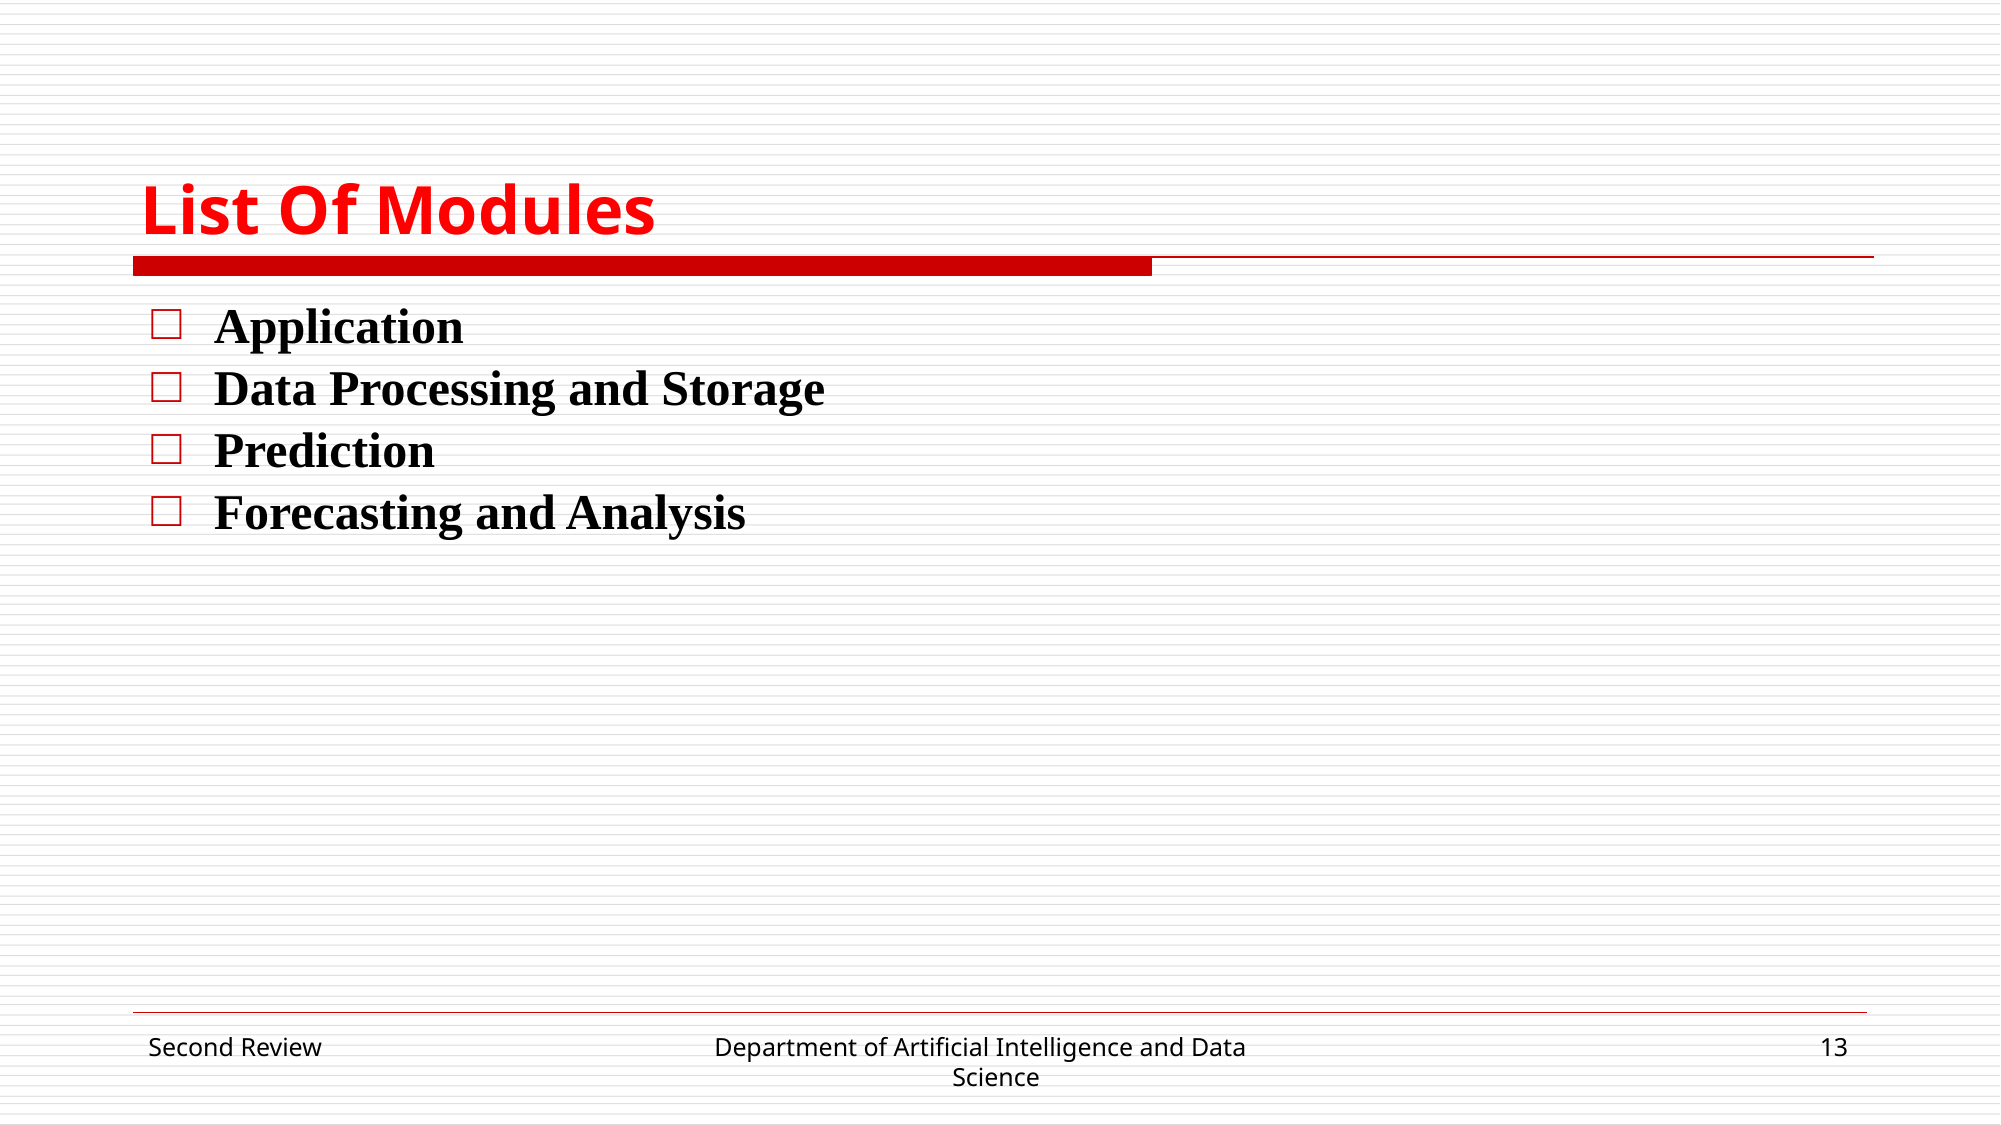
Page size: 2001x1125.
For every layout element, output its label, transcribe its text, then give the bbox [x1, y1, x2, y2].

slide_number Second Review [146, 1029, 366, 1125]
title List Of Modules [138, 166, 1862, 357]
footer Department of Artificial Intelligence and Data Science [701, 1029, 1288, 1125]
text_box Application Data Processing and Storage Prediction Forecasting and Analysis [149, 291, 1036, 761]
picture [0, 0, 2000, 1125]
slide_number <number> [1813, 1029, 1861, 1125]
